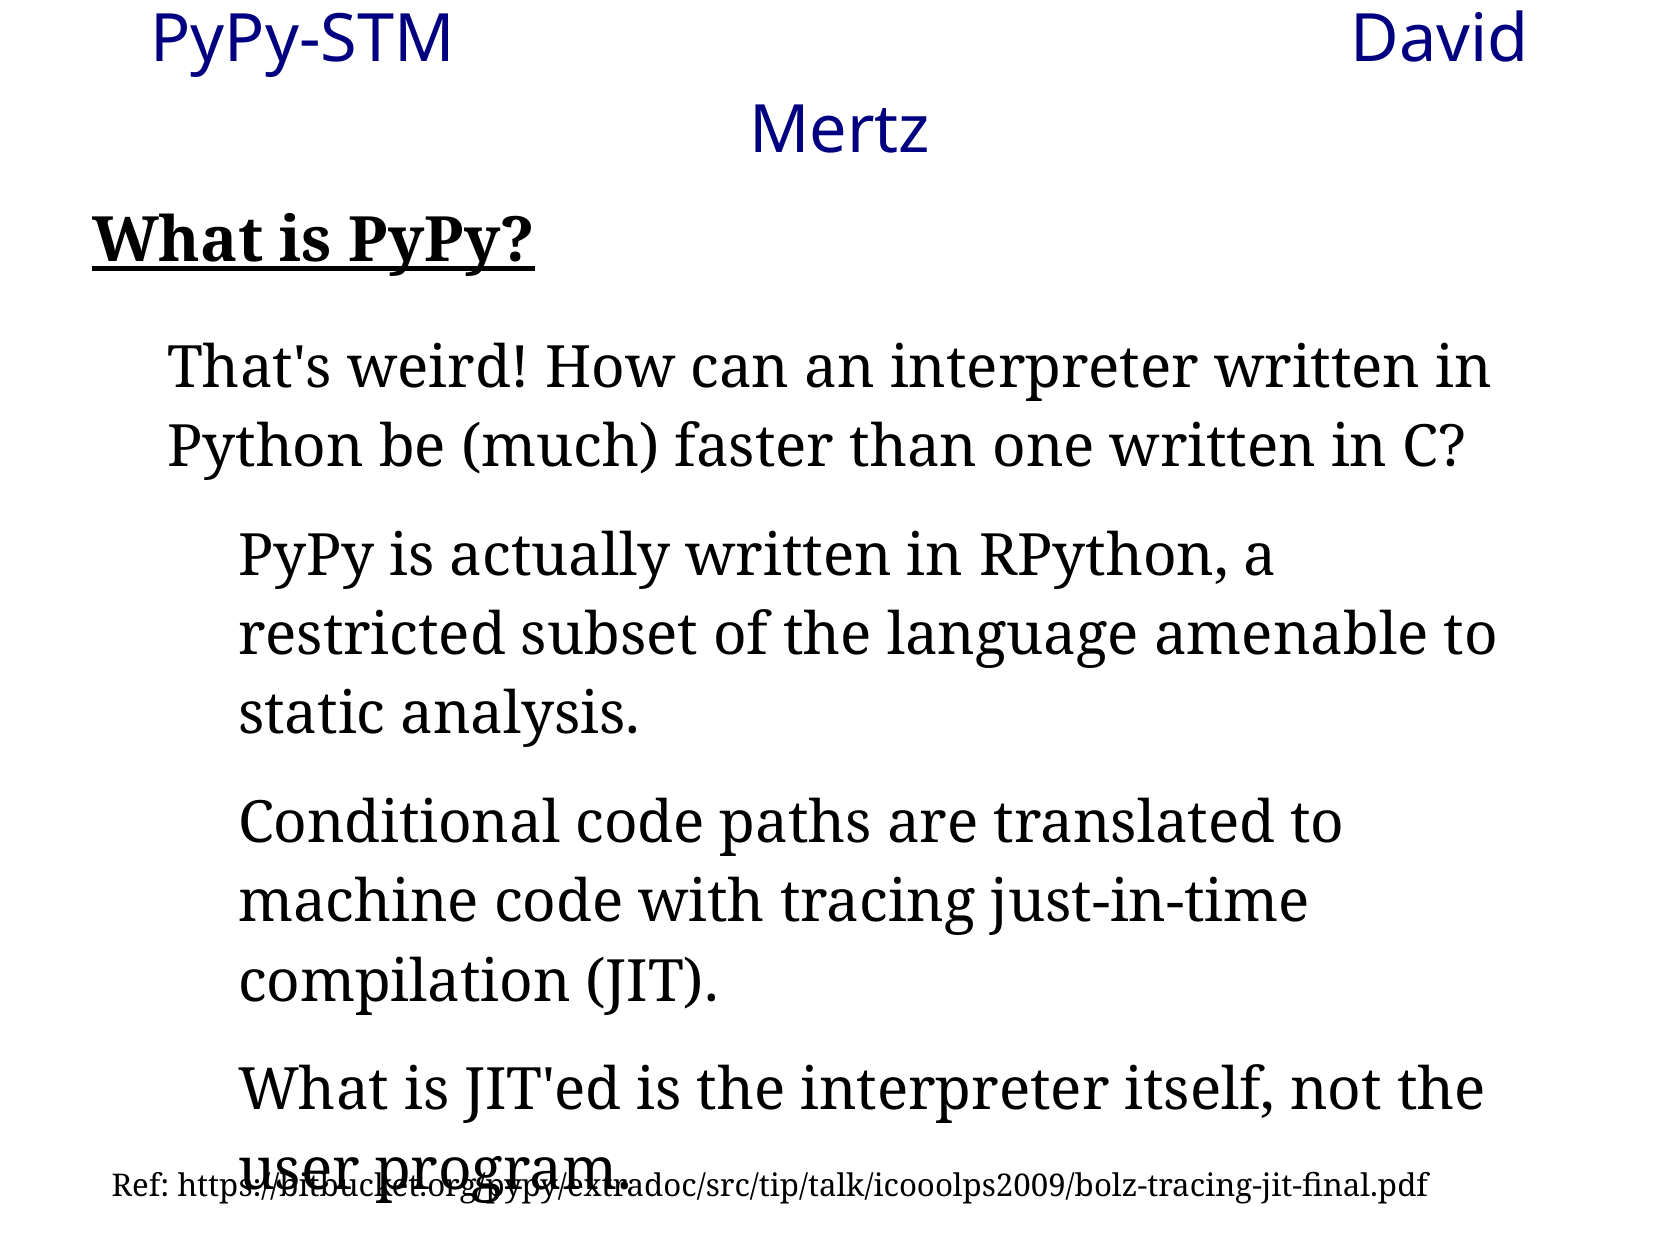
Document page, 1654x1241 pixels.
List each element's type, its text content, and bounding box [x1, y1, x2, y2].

picture [357, 541, 1296, 961]
text_box Ref: https://bitbucket.org/pypy/extradoc/src/tip/talk/icooolps2009/bolz-tracing-jit-final.pdf [36, 1162, 1621, 1214]
list What is PyPy? That's weird! How can an interpreter written in Python be (much) faster than one written in C? PyPy is actually written in RPython, a restricted subset of the language amenable to static analysis. Conditional code paths are translated to machine code with tracing just-in-time compilation (JIT). What is JIT'ed is the interpreter itself, not the user program. [92, 195, 1540, 1107]
picture [92, 1107, 1540, 1162]
title PyPy-STM David Mertz [70, 40, 1609, 122]
